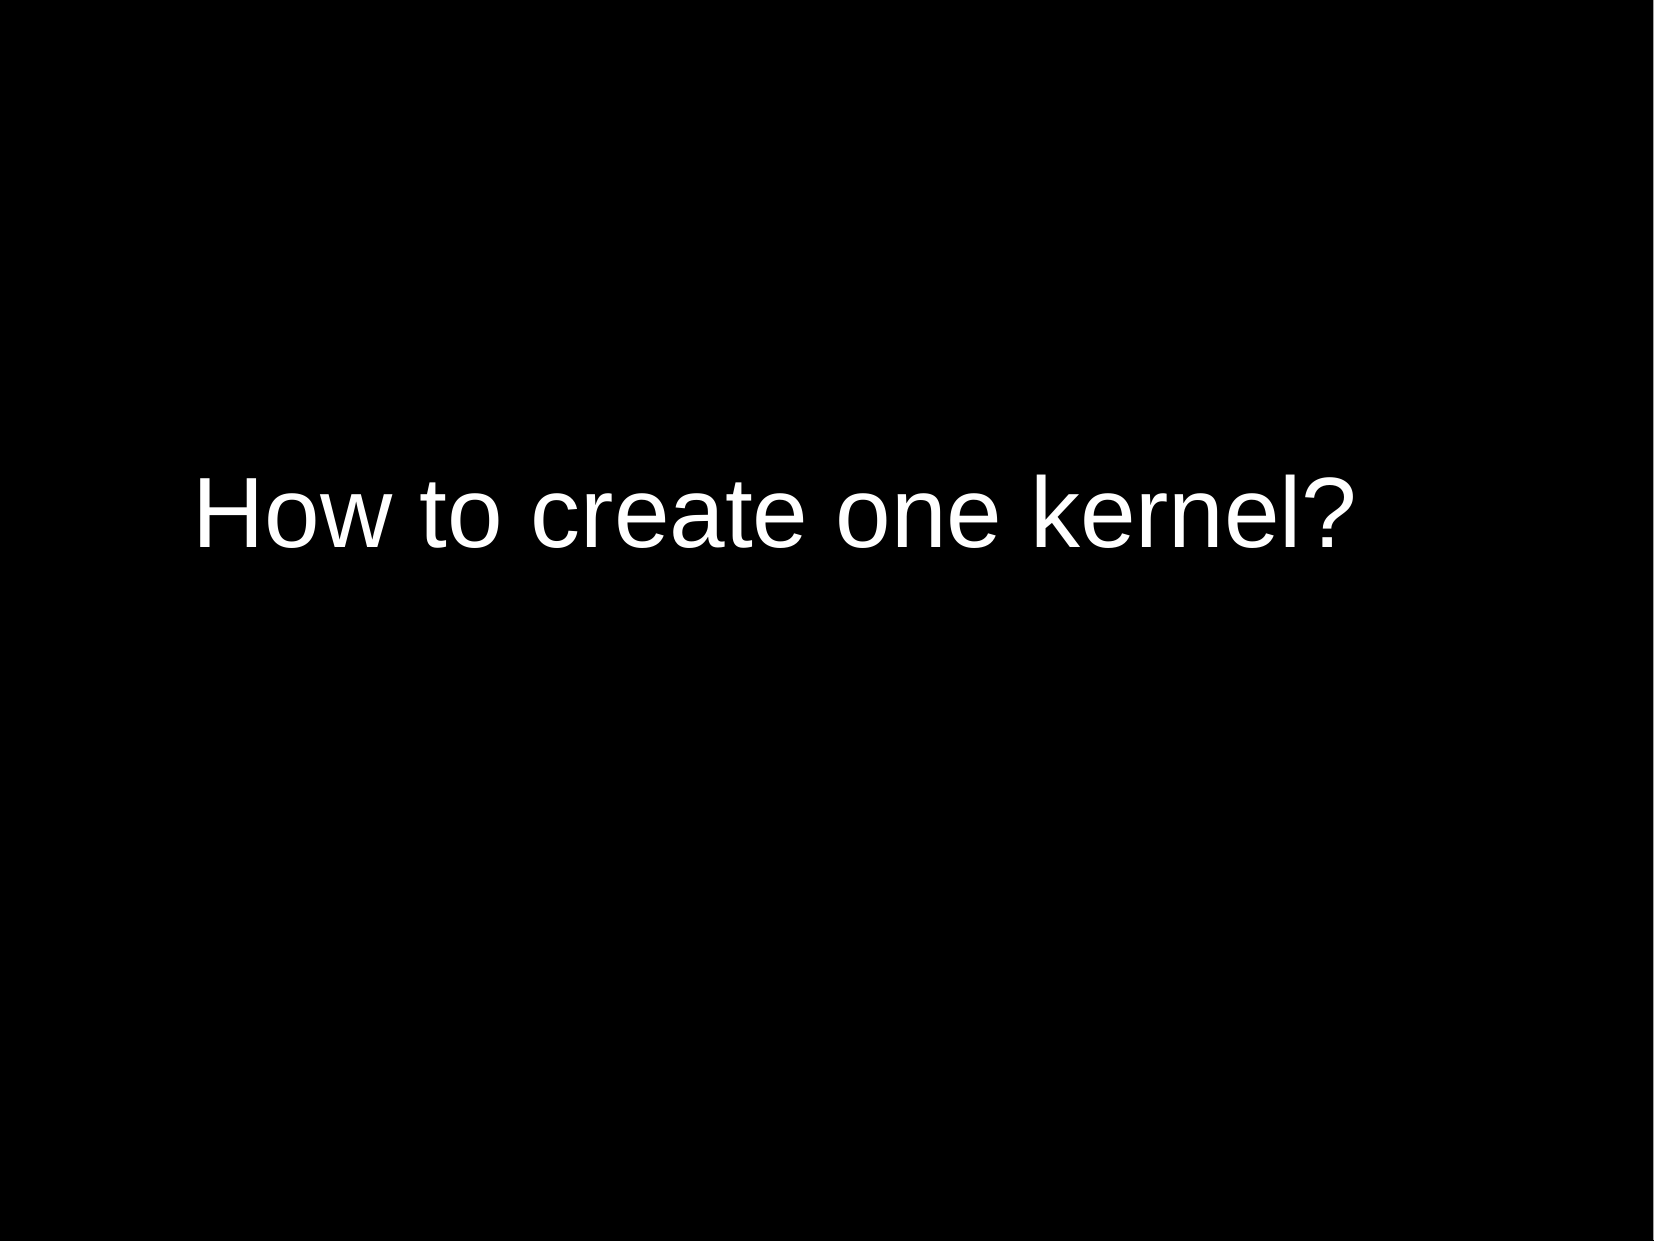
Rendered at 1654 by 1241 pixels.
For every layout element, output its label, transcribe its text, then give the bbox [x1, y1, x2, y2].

text_box How to create one kernel? [150, 450, 1426, 577]
text_box [0, 0, 1654, 1241]
